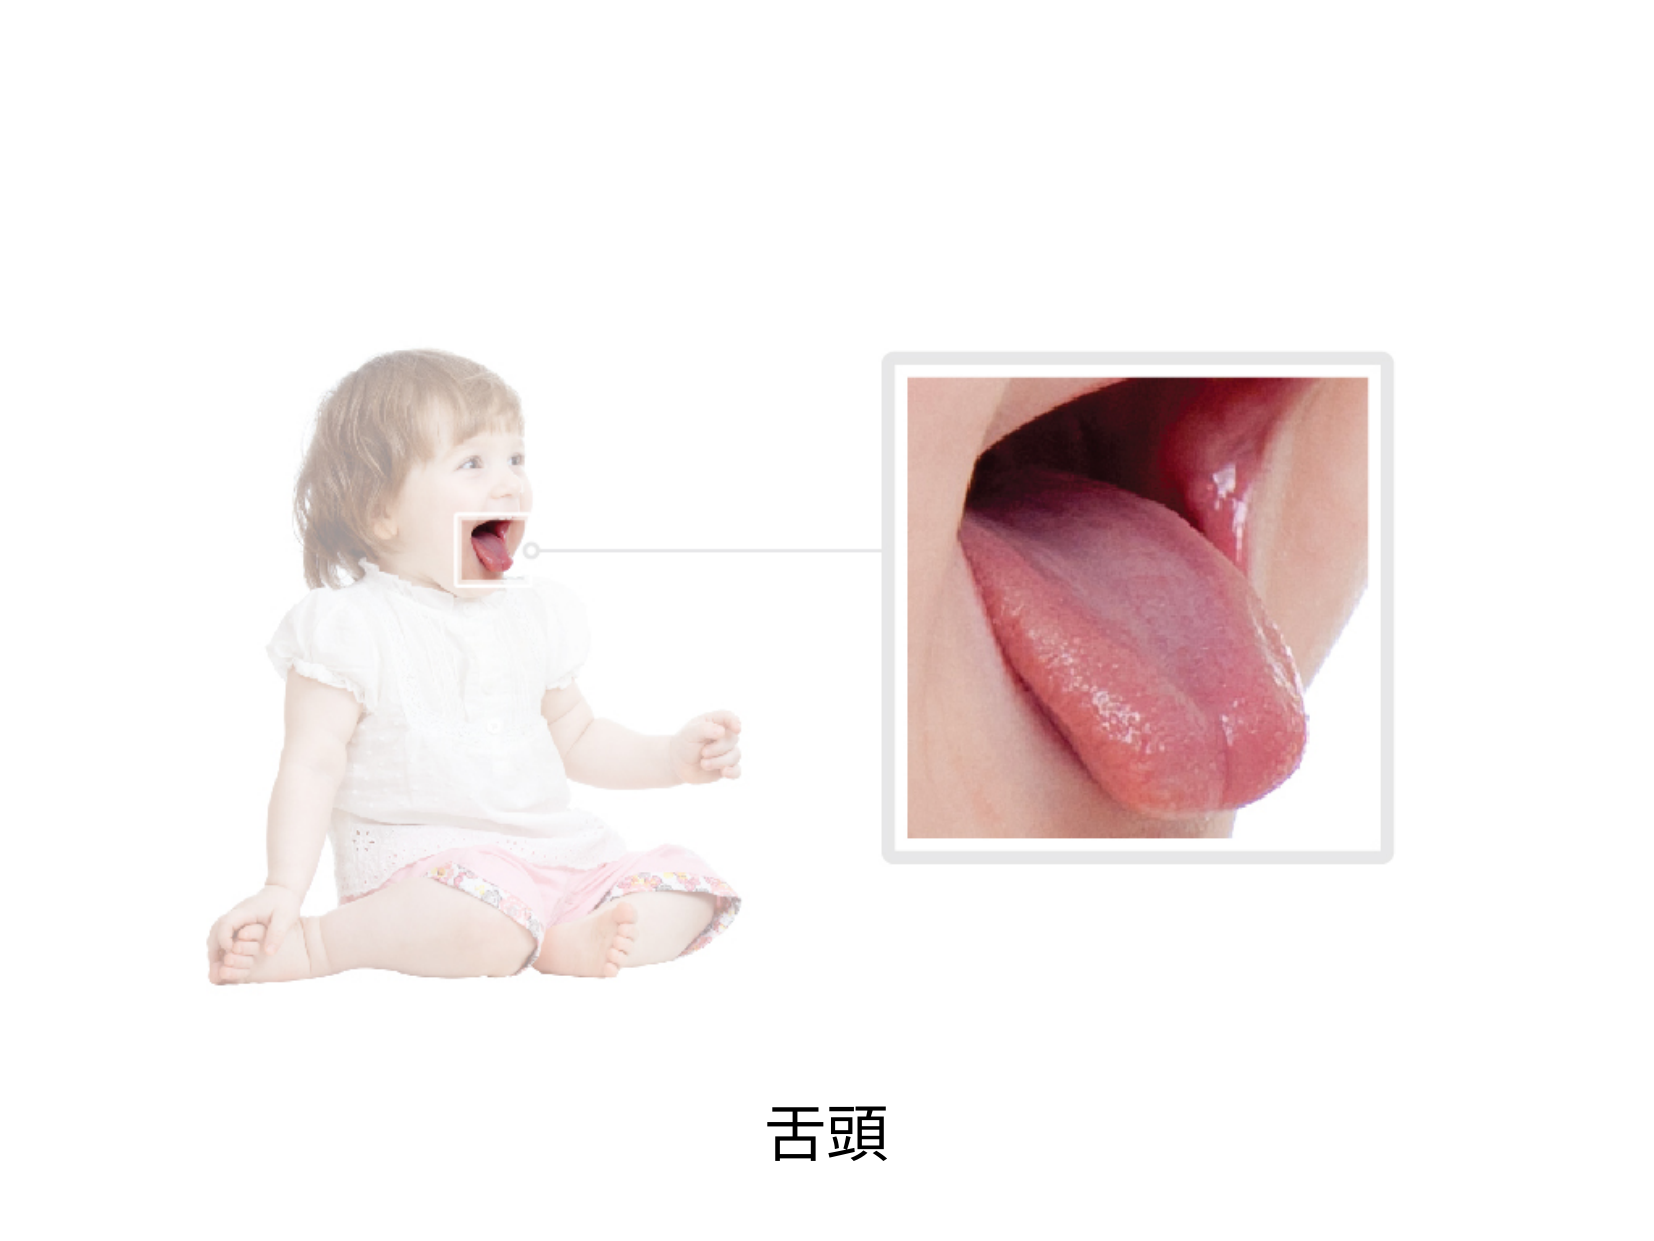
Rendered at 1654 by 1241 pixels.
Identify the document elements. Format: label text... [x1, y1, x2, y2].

picture [0, 0, 1654, 1241]
title 舌頭 [82, 1025, 1571, 1233]
